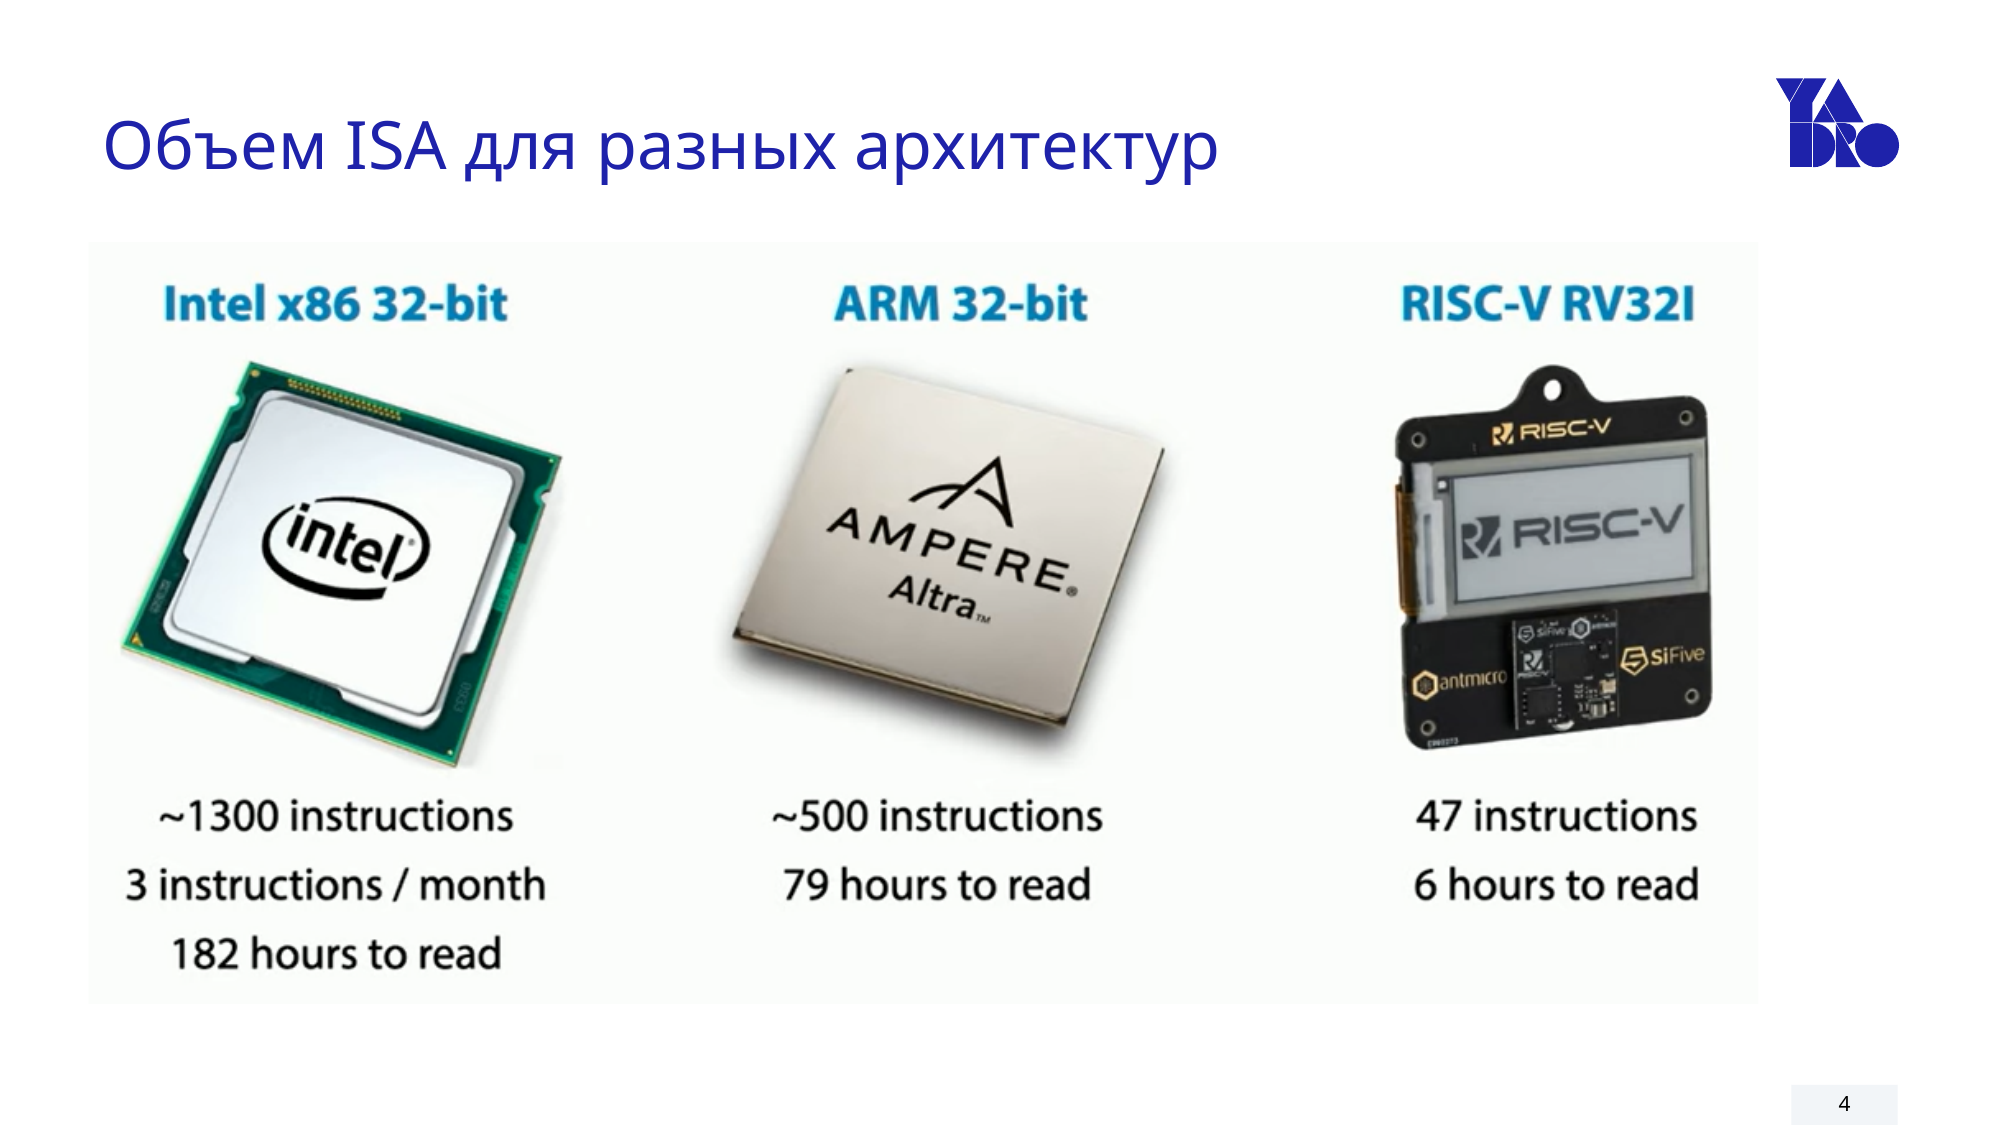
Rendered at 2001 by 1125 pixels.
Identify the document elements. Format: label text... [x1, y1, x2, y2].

title Объем ISA для разных архитектур [102, 109, 1646, 205]
picture [88, 242, 1759, 1004]
